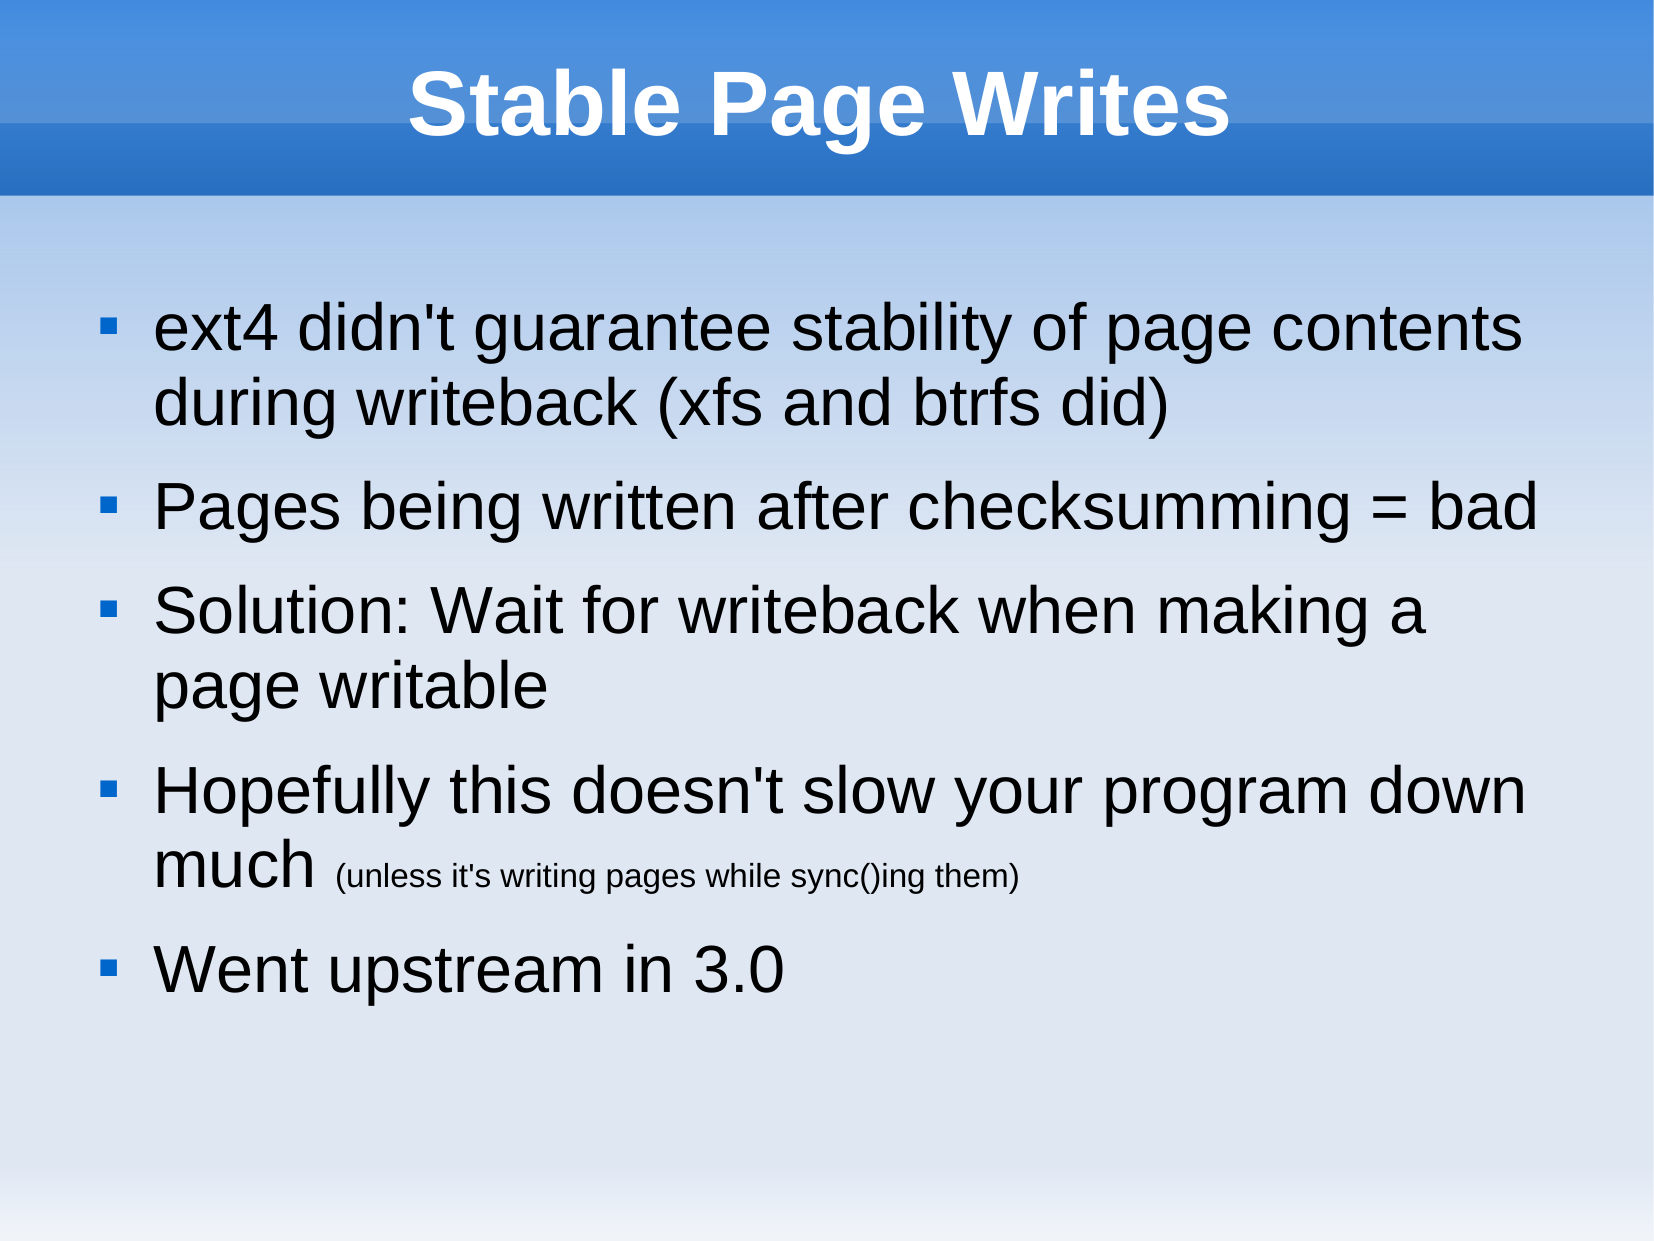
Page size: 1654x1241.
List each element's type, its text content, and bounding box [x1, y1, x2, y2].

list ext4 didn't guarantee stability of page contents during writeback (xfs and btrfs did) Pages being written after checksumming = bad Solution: Wait for writeback when making a page writable Hopefully this doesn't slow your program down much (unless it's writing pages while sync()ing them) Went upstream in 3.0 [82, 290, 1571, 1094]
picture [0, 0, 1654, 1241]
title Stable Page Writes [76, 7, 1565, 200]
